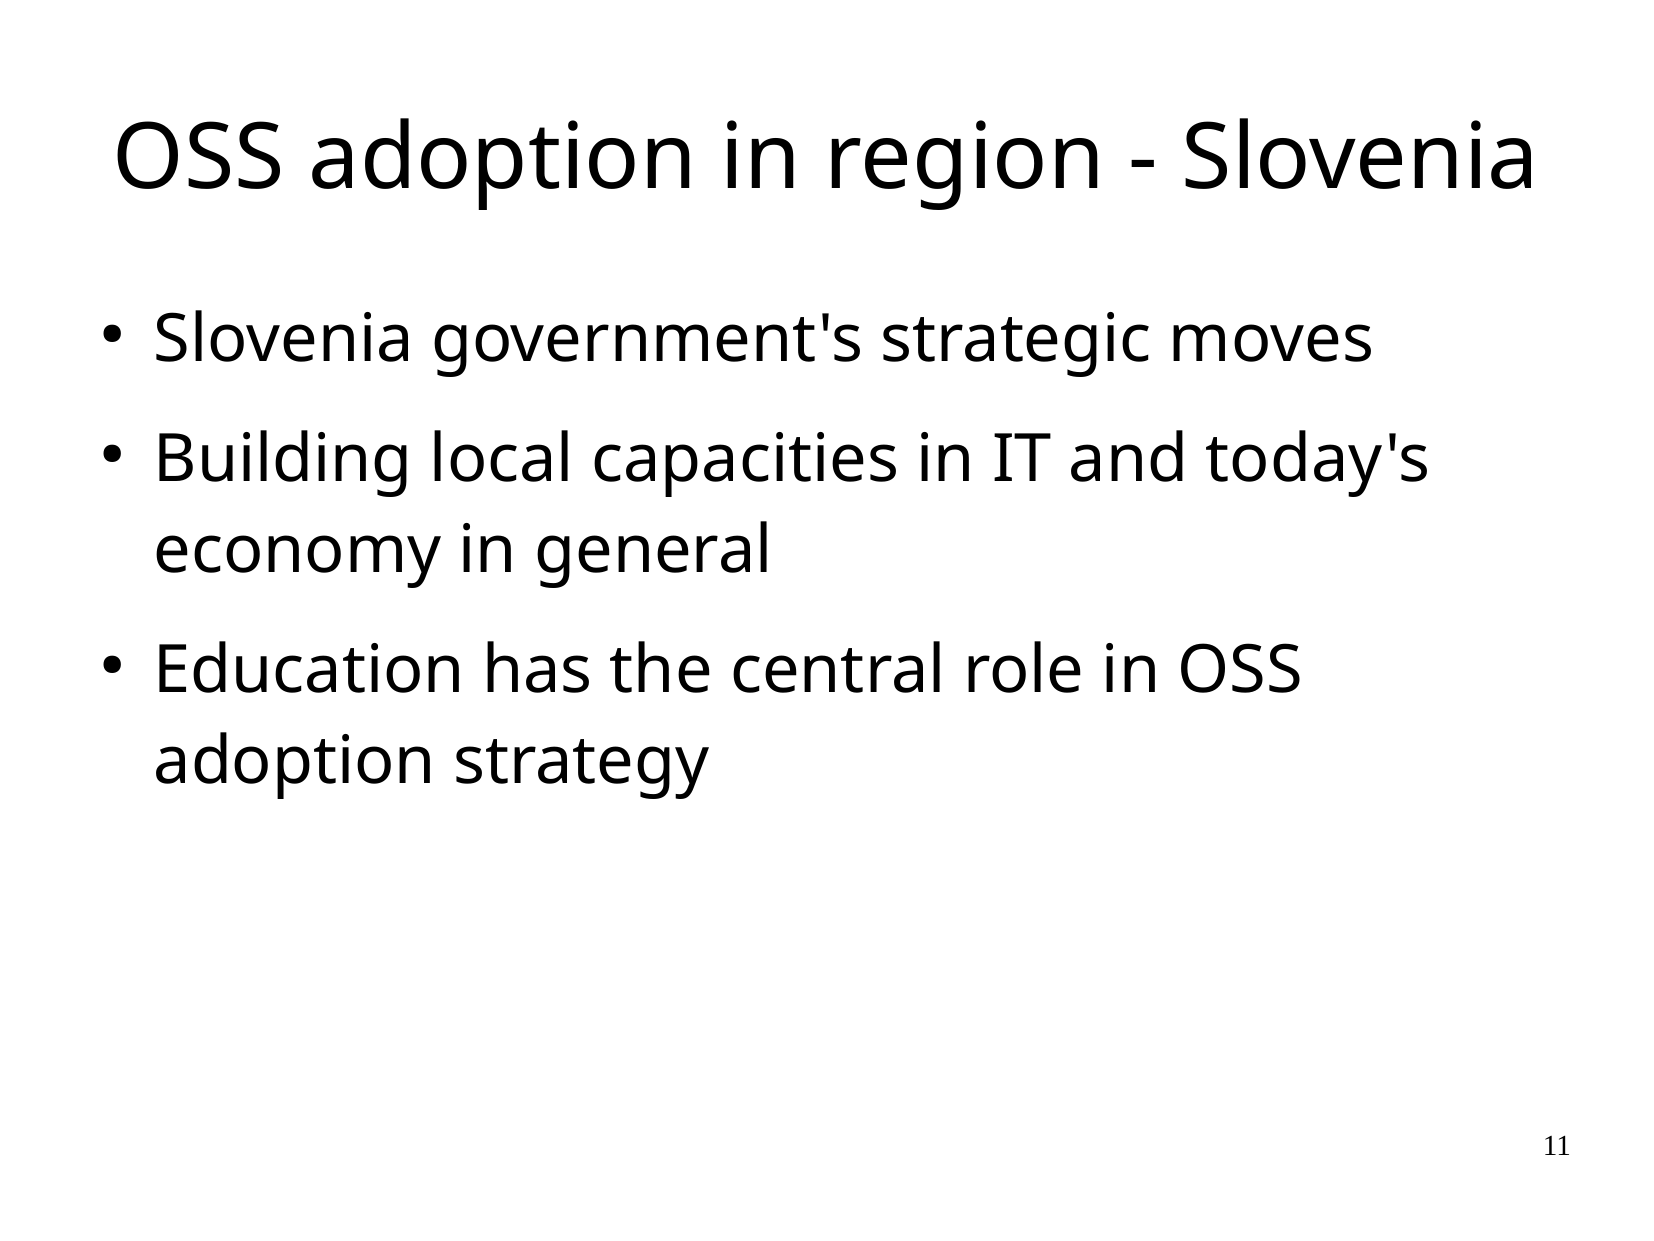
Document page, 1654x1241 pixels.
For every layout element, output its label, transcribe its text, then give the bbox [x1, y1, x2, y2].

title OSS adoption in region - Slovenia [82, 49, 1571, 257]
list Slovenia government's strategic moves Building local capacities in IT and today's economy in general Education has the central role in OSS adoption strategy [82, 290, 1538, 1010]
